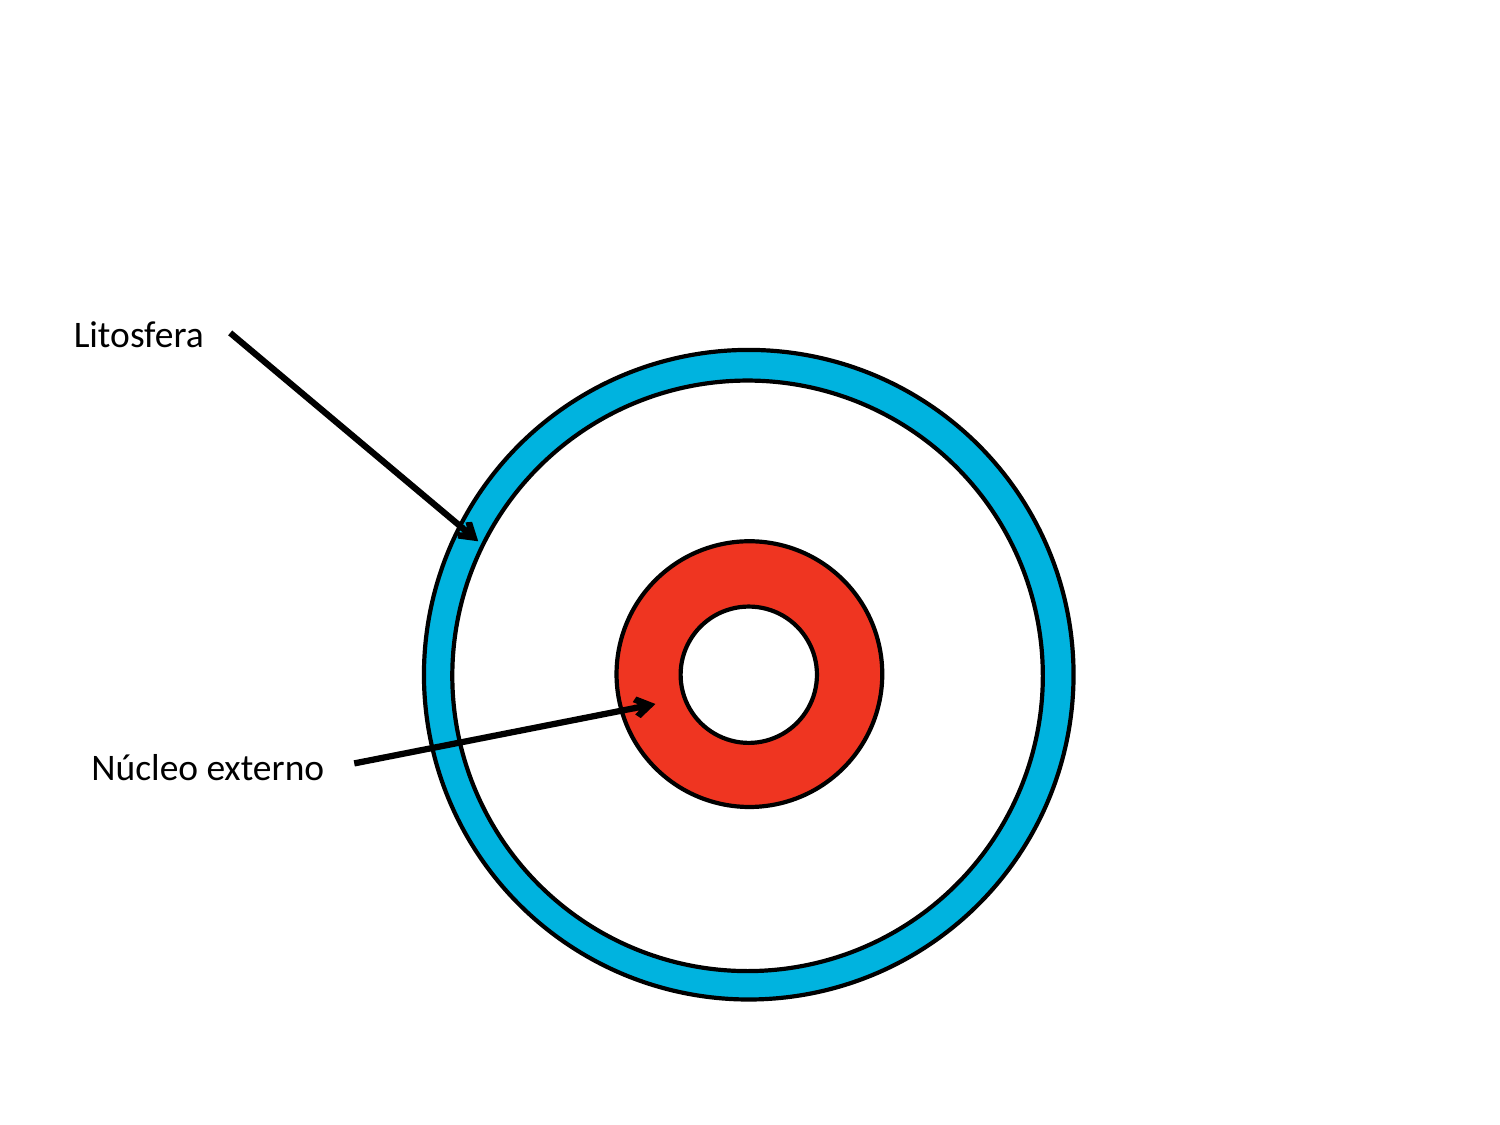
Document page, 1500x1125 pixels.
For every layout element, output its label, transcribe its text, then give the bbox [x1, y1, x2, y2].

text_box Litosfera [58, 302, 355, 363]
text_box Núcleo externo [76, 735, 349, 796]
text_box [423, 349, 1074, 1000]
